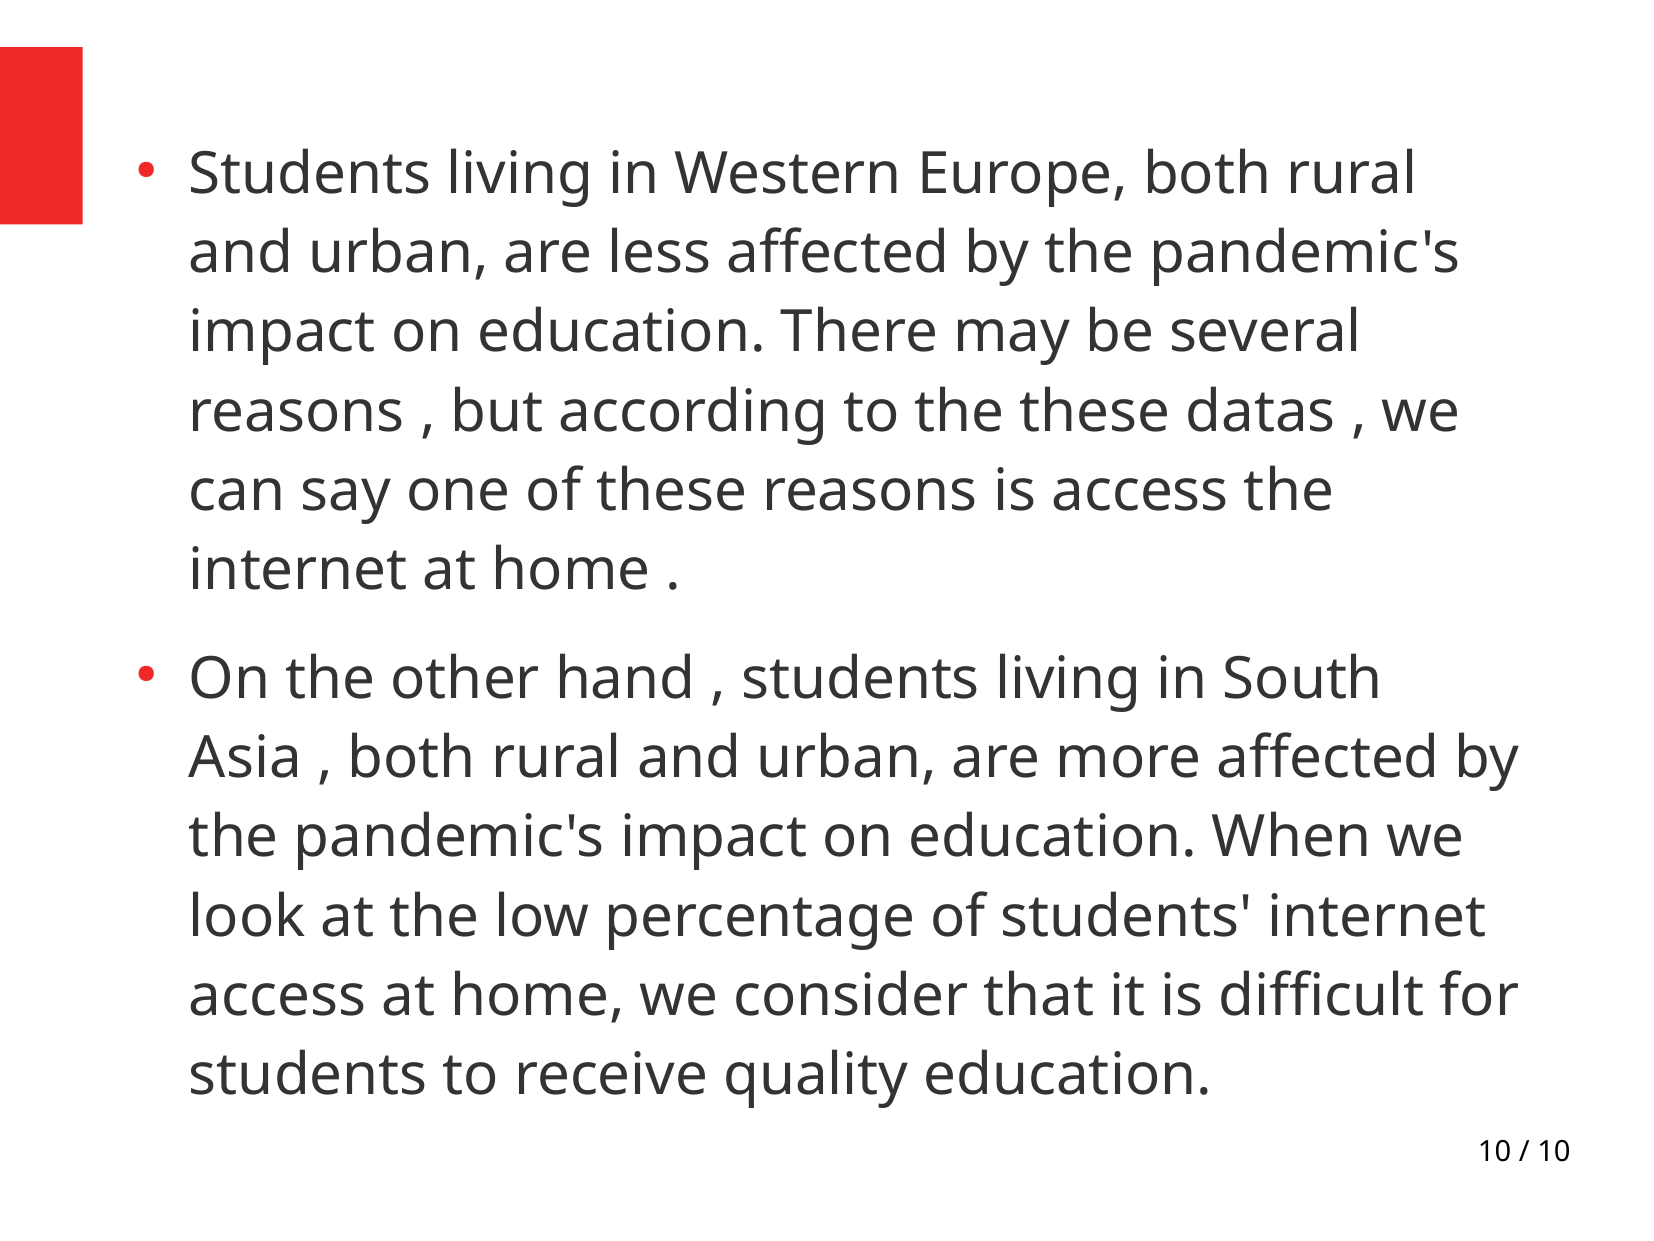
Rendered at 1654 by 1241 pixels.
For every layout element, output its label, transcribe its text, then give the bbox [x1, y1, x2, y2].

list Students living in Western Europe, both rural and urban, are less affected by the pandemic's impact on education. There may be several reasons , but according to the these datas , we can say one of these reasons is access the internet at home . On the other hand , students living in South Asia , both rural and urban, are more affected by the pandemic's impact on education. When we look at the low percentage of students' internet access at home, we consider that it is difficult for students to receive quality education. [118, 131, 1536, 1087]
